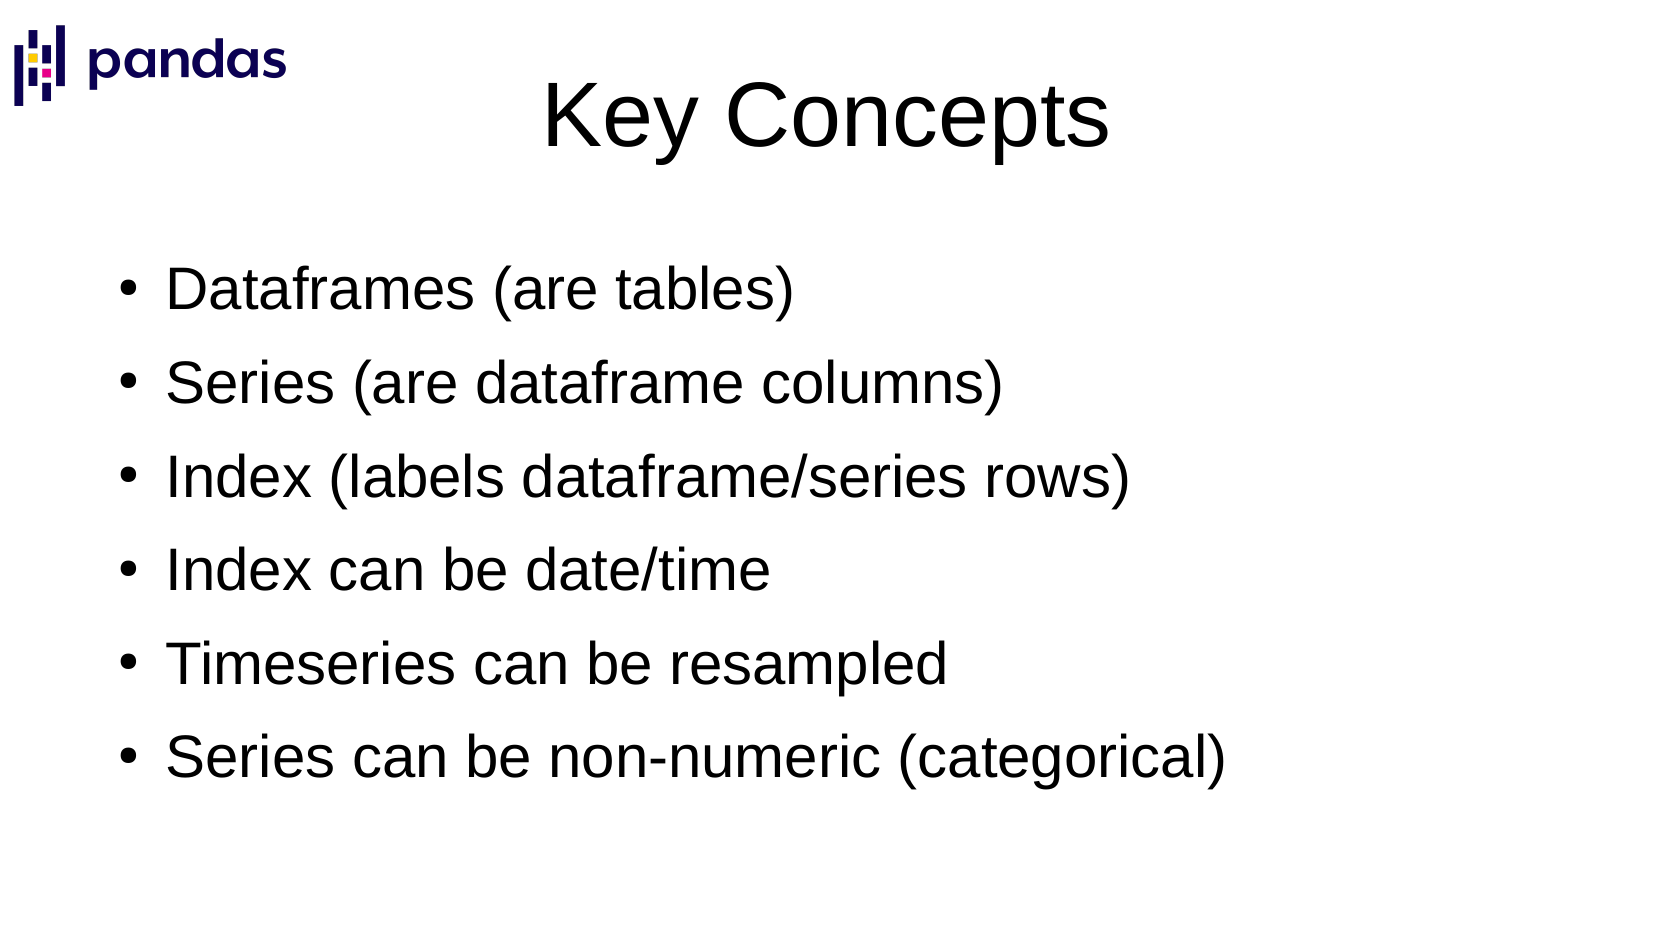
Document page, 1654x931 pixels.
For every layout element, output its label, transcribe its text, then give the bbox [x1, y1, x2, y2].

list Dataframes (are tables) Series (are dataframe columns) Index (labels dataframe/series rows) Index can be date/time Timeseries can be resampled Series can be non-numeric (categorical) [101, 255, 1591, 796]
title Key Concepts [82, 37, 1571, 193]
picture [1, 5, 299, 126]
